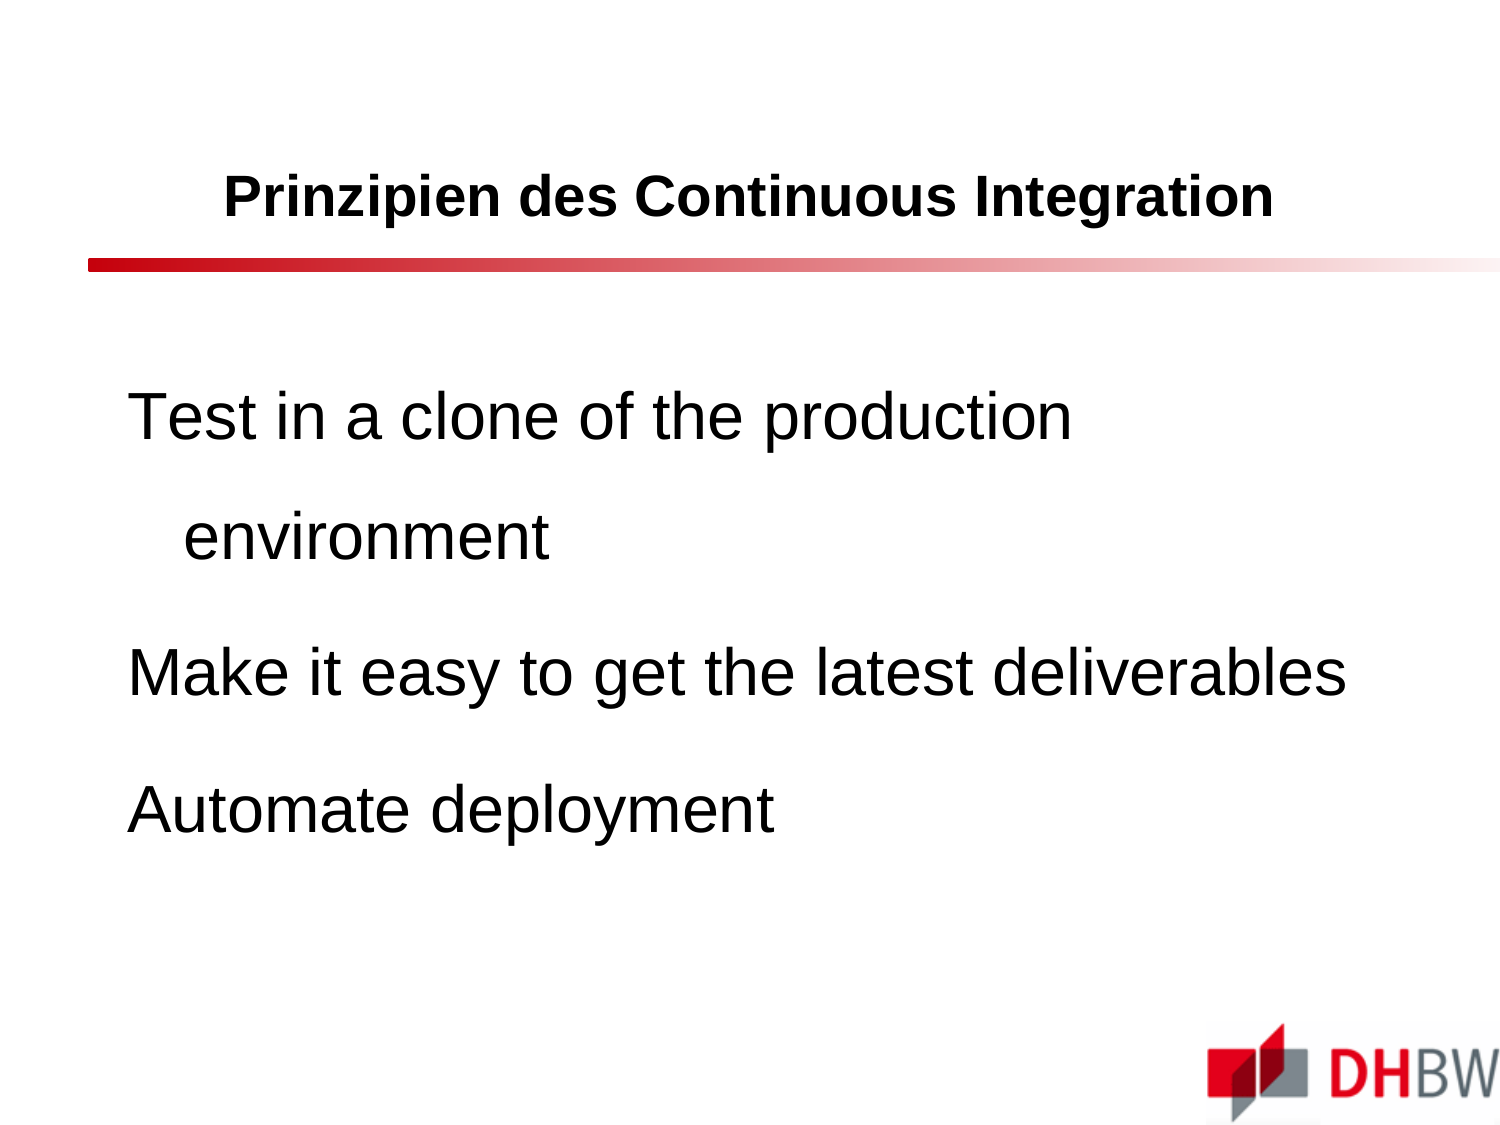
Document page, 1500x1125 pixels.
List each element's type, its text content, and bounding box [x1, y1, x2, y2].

picture [1206, 1021, 1500, 1125]
title Prinzipien des Continuous Integration [112, 20, 1388, 324]
list Test in a clone of the production environment Make it easy to get the latest deliverables Automate deployment [112, 324, 1388, 1020]
